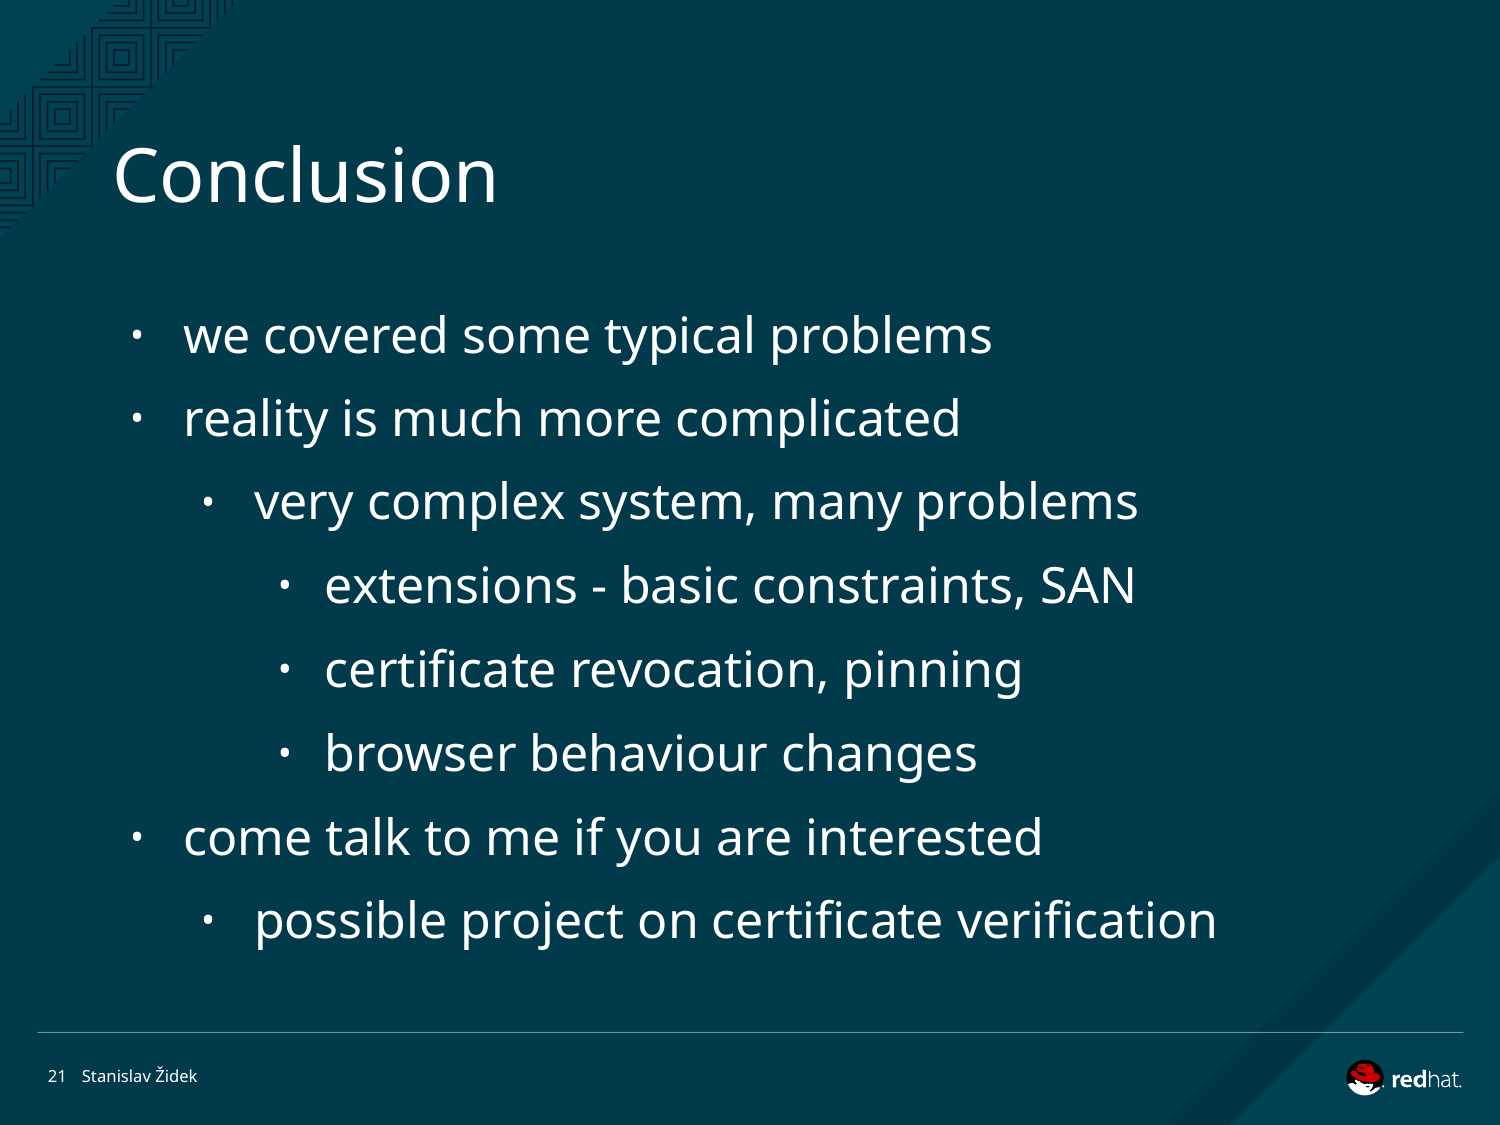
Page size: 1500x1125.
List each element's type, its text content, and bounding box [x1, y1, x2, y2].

title Conclusion [112, 0, 1388, 225]
list we covered some typical problems reality is much more complicated very complex system, many problems extensions - basic constraints, SAN certificate revocation, pinning browser behaviour changes come talk to me if you are interested possible project on certificate verification [112, 299, 1388, 953]
